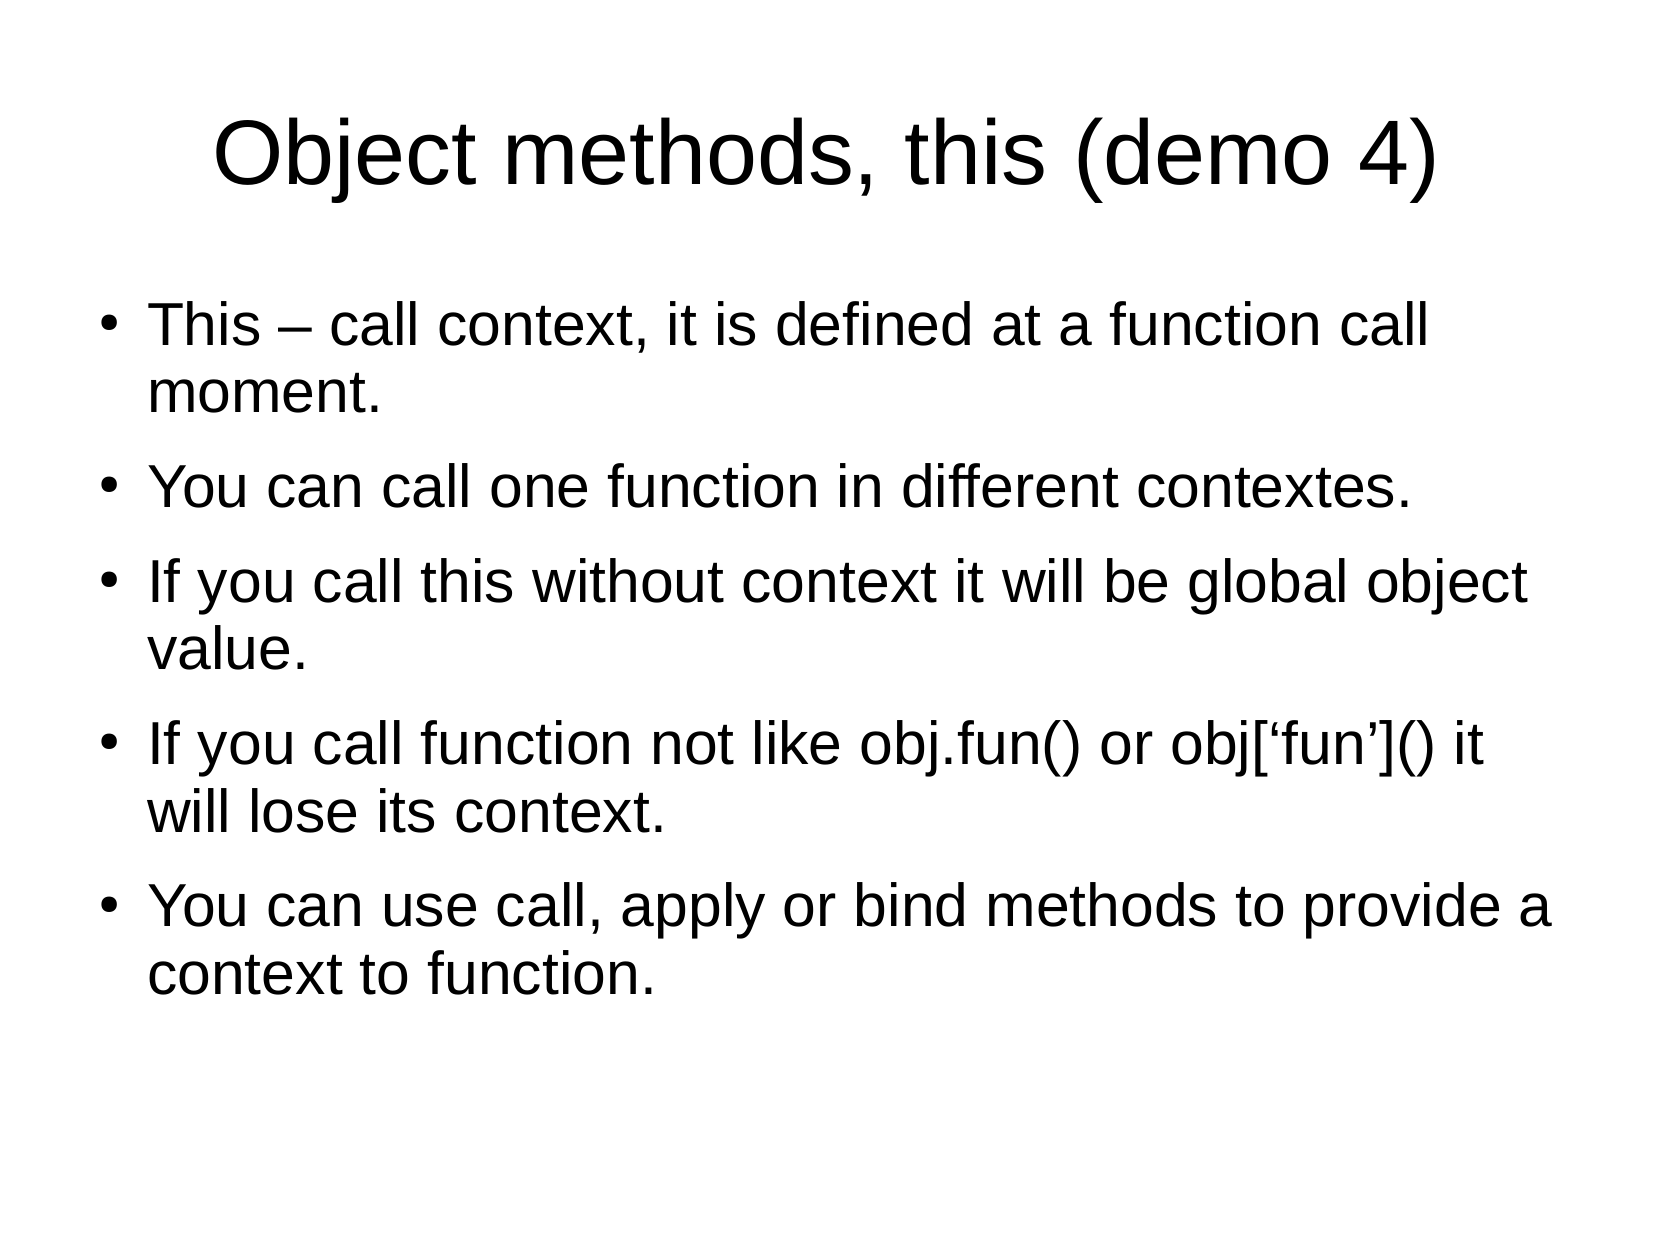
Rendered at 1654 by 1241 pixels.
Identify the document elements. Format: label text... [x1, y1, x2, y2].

list This – call context, it is defined at a function call moment. You can call one function in different contextes. If you call this without context it will be global object value. If you call function not like obj.fun() or obj[‘fun’]() it will lose its context. You can use call, apply or bind methods to provide a context to function. [82, 290, 1571, 1010]
title Object methods, this (demo 4) [82, 49, 1571, 257]
